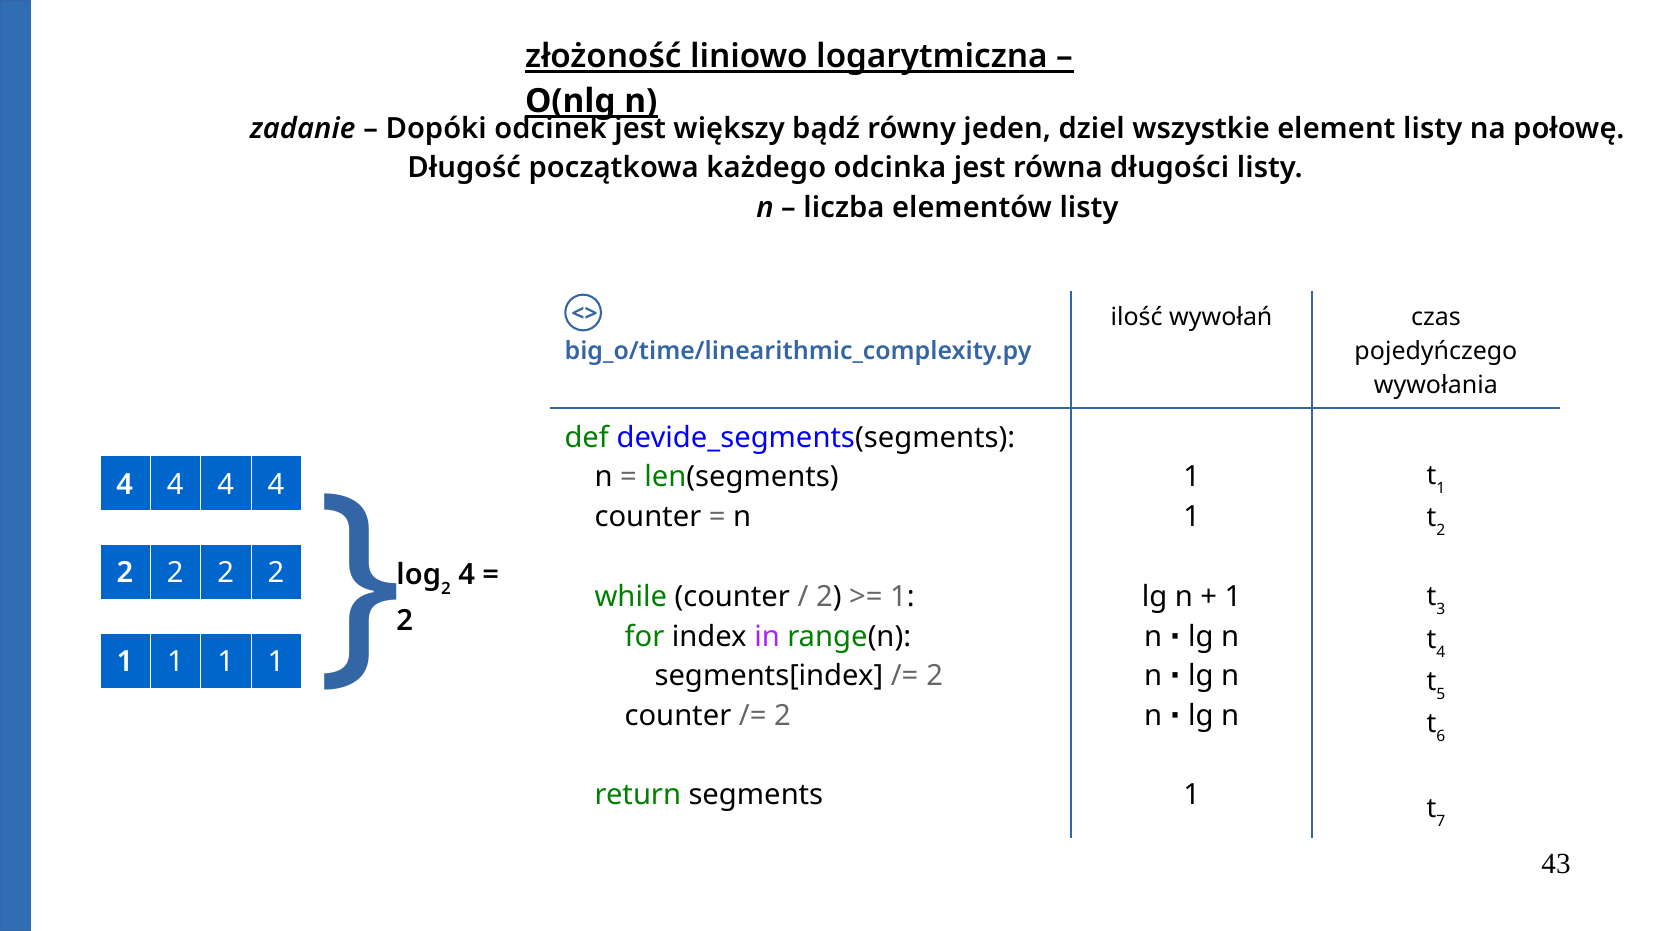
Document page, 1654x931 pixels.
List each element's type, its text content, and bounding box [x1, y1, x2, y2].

table_header 4 [252, 456, 301, 510]
table_cell 1 1 lg n + 1 n ⋅ lg n n ⋅ lg n n ⋅ lg n 1 [1072, 409, 1311, 838]
text_box zadanie – Dopóki odcinek jest większy bądź równy jeden, dziel wszystkie element listy na połowę. Długość początkowa każdego odcinka jest równa długości listy. n – liczba elementów listy [234, 99, 1501, 225]
text_box <> [556, 289, 613, 336]
table_header 1 [201, 634, 251, 688]
table_header ilość wywołań [1072, 291, 1311, 407]
table_header 2 [101, 545, 150, 599]
table_cell t1 t2 t3 t4 t5 t6 t7 [1313, 409, 1560, 838]
table_header big_o/time/linearithmic_complexity.py [550, 291, 1070, 407]
table_header 4 [101, 456, 150, 510]
table_header 2 [252, 545, 301, 599]
text_box log2 4 = 2 [381, 546, 526, 604]
table_header czas pojedyńczego wywołania [1313, 291, 1560, 407]
table_header 1 [101, 634, 150, 688]
table_header 2 [201, 545, 251, 599]
text_box } [302, 406, 367, 705]
table_header 1 [151, 634, 200, 688]
text_box [0, 0, 31, 931]
table_cell def devide_segments(segments): n = len(segments) counter = n while (counter / 2) >= 1: for index in range(n): segments[index] /= 2 counter /= 2 return segments [550, 409, 1070, 838]
text_box złożoność liniowo logarytmiczna – O(nlg n) [510, 24, 1156, 99]
table_header 4 [201, 456, 251, 510]
table_header 2 [151, 545, 200, 599]
table_header 4 [151, 456, 200, 510]
table_header 1 [252, 634, 301, 688]
